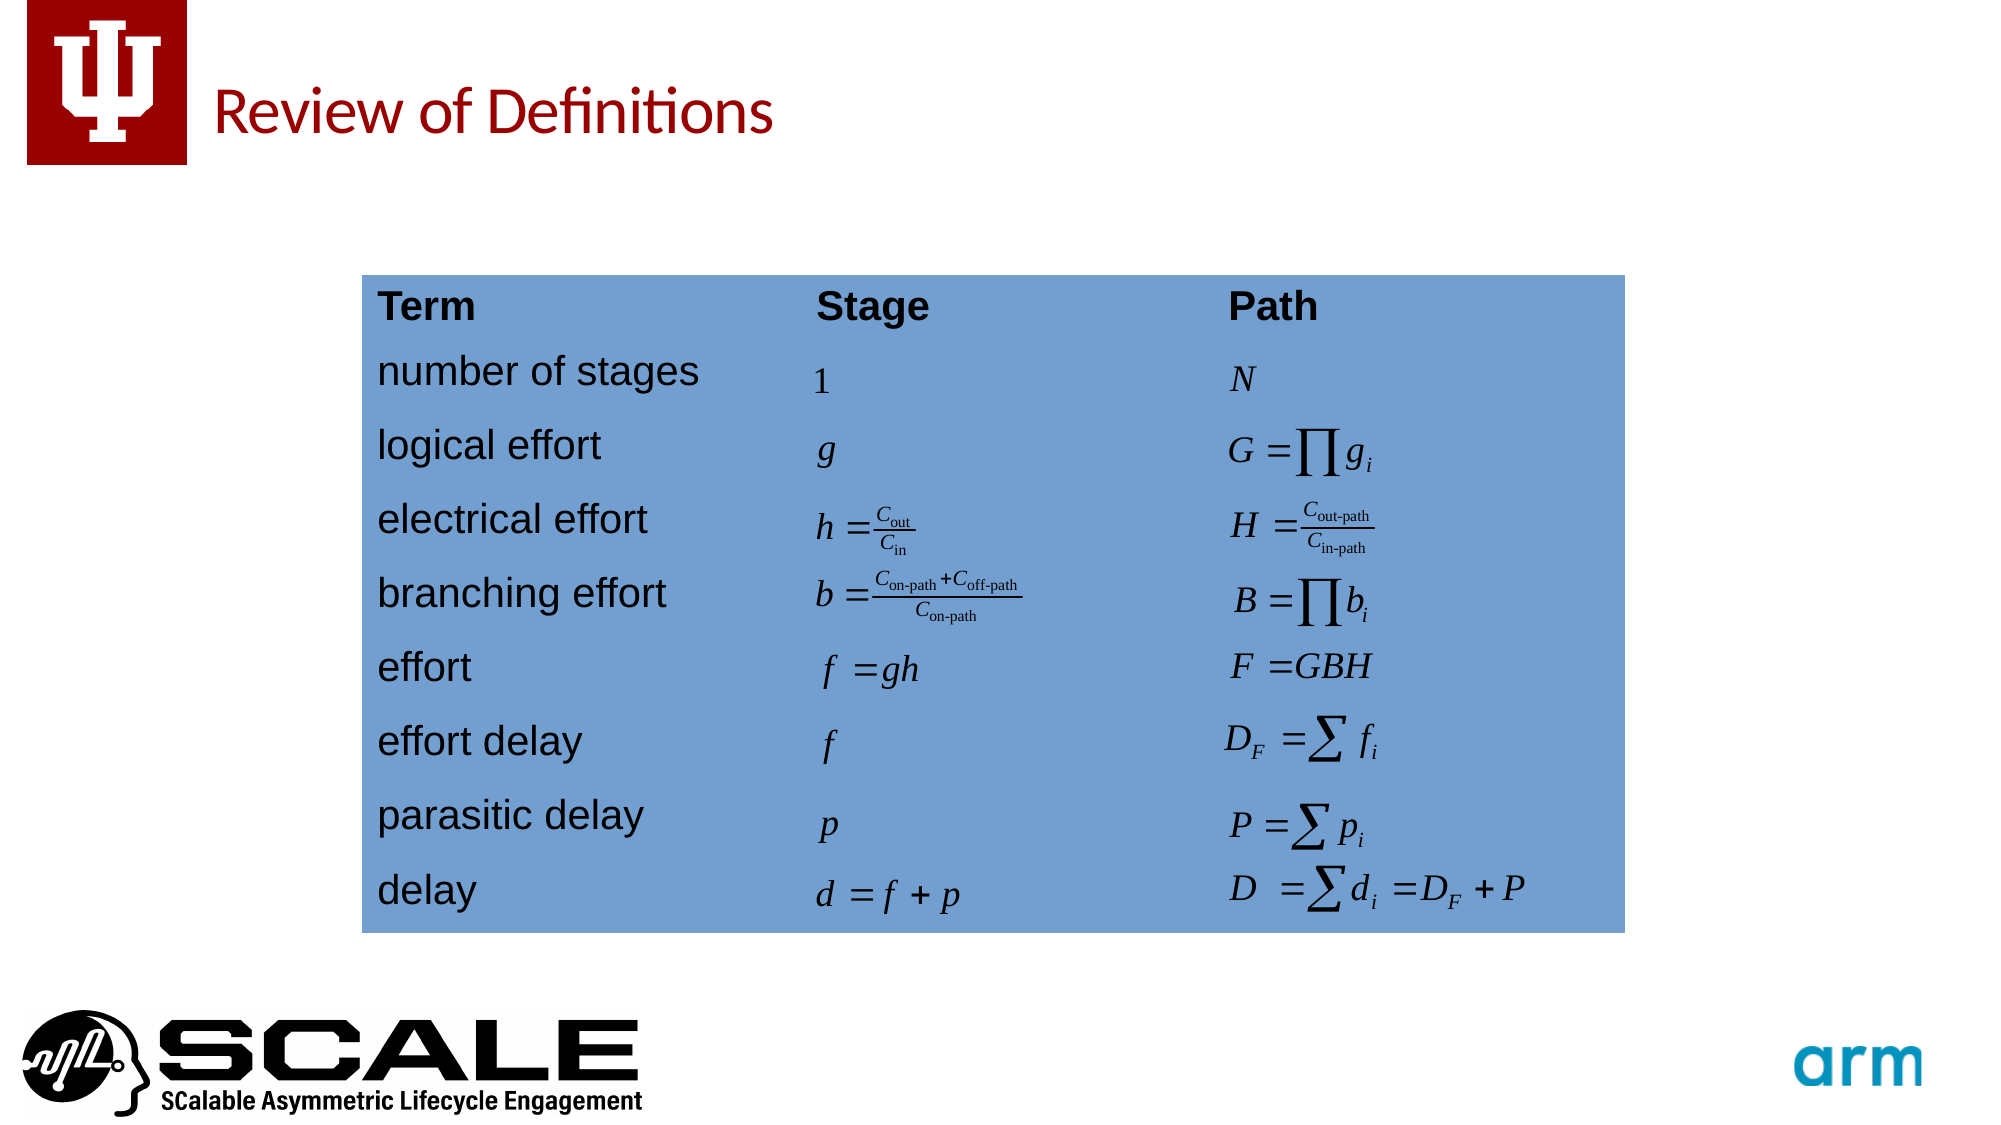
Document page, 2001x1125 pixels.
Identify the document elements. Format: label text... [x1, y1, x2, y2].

table_cell [802, 636, 1214, 711]
table_cell effort delay [362, 711, 802, 785]
table_cell [1214, 636, 1625, 711]
chart [812, 437, 842, 473]
table_header Path [1214, 275, 1625, 340]
chart [1224, 425, 1382, 482]
chart [1224, 800, 1373, 857]
table_header Term [362, 275, 802, 340]
chart [812, 875, 965, 919]
table_cell [1214, 785, 1625, 859]
chart [812, 650, 925, 694]
table_cell electrical effort [362, 488, 802, 563]
table_cell [802, 711, 1214, 785]
title Review of Definitions [213, 78, 1922, 186]
table_cell [1214, 563, 1625, 636]
table_cell [1214, 414, 1625, 488]
chart [1219, 712, 1387, 769]
table_cell number of stages [362, 340, 802, 414]
chart [812, 562, 1028, 632]
table_cell delay [362, 859, 802, 933]
chart [1229, 575, 1378, 632]
table_cell [802, 859, 1214, 933]
table_cell [1214, 711, 1625, 785]
table_cell parasitic delay [362, 785, 802, 859]
chart [1226, 493, 1381, 563]
table_cell [802, 340, 1214, 414]
table_header Stage [802, 275, 1214, 340]
table_cell [802, 563, 1214, 636]
chart [812, 500, 921, 561]
table_cell effort [362, 636, 802, 711]
chart [1224, 362, 1263, 398]
table_cell [1214, 340, 1625, 414]
chart [1226, 646, 1381, 685]
table_cell logical effort [362, 414, 802, 488]
chart [812, 362, 832, 398]
chart [812, 725, 846, 769]
chart [812, 812, 844, 848]
table_cell [802, 785, 1214, 859]
chart [1224, 862, 1532, 919]
table_cell branching effort [362, 563, 802, 636]
table_cell [1214, 488, 1625, 563]
table_cell [1214, 859, 1625, 933]
table_cell [802, 414, 1214, 488]
table_cell [802, 488, 1214, 563]
